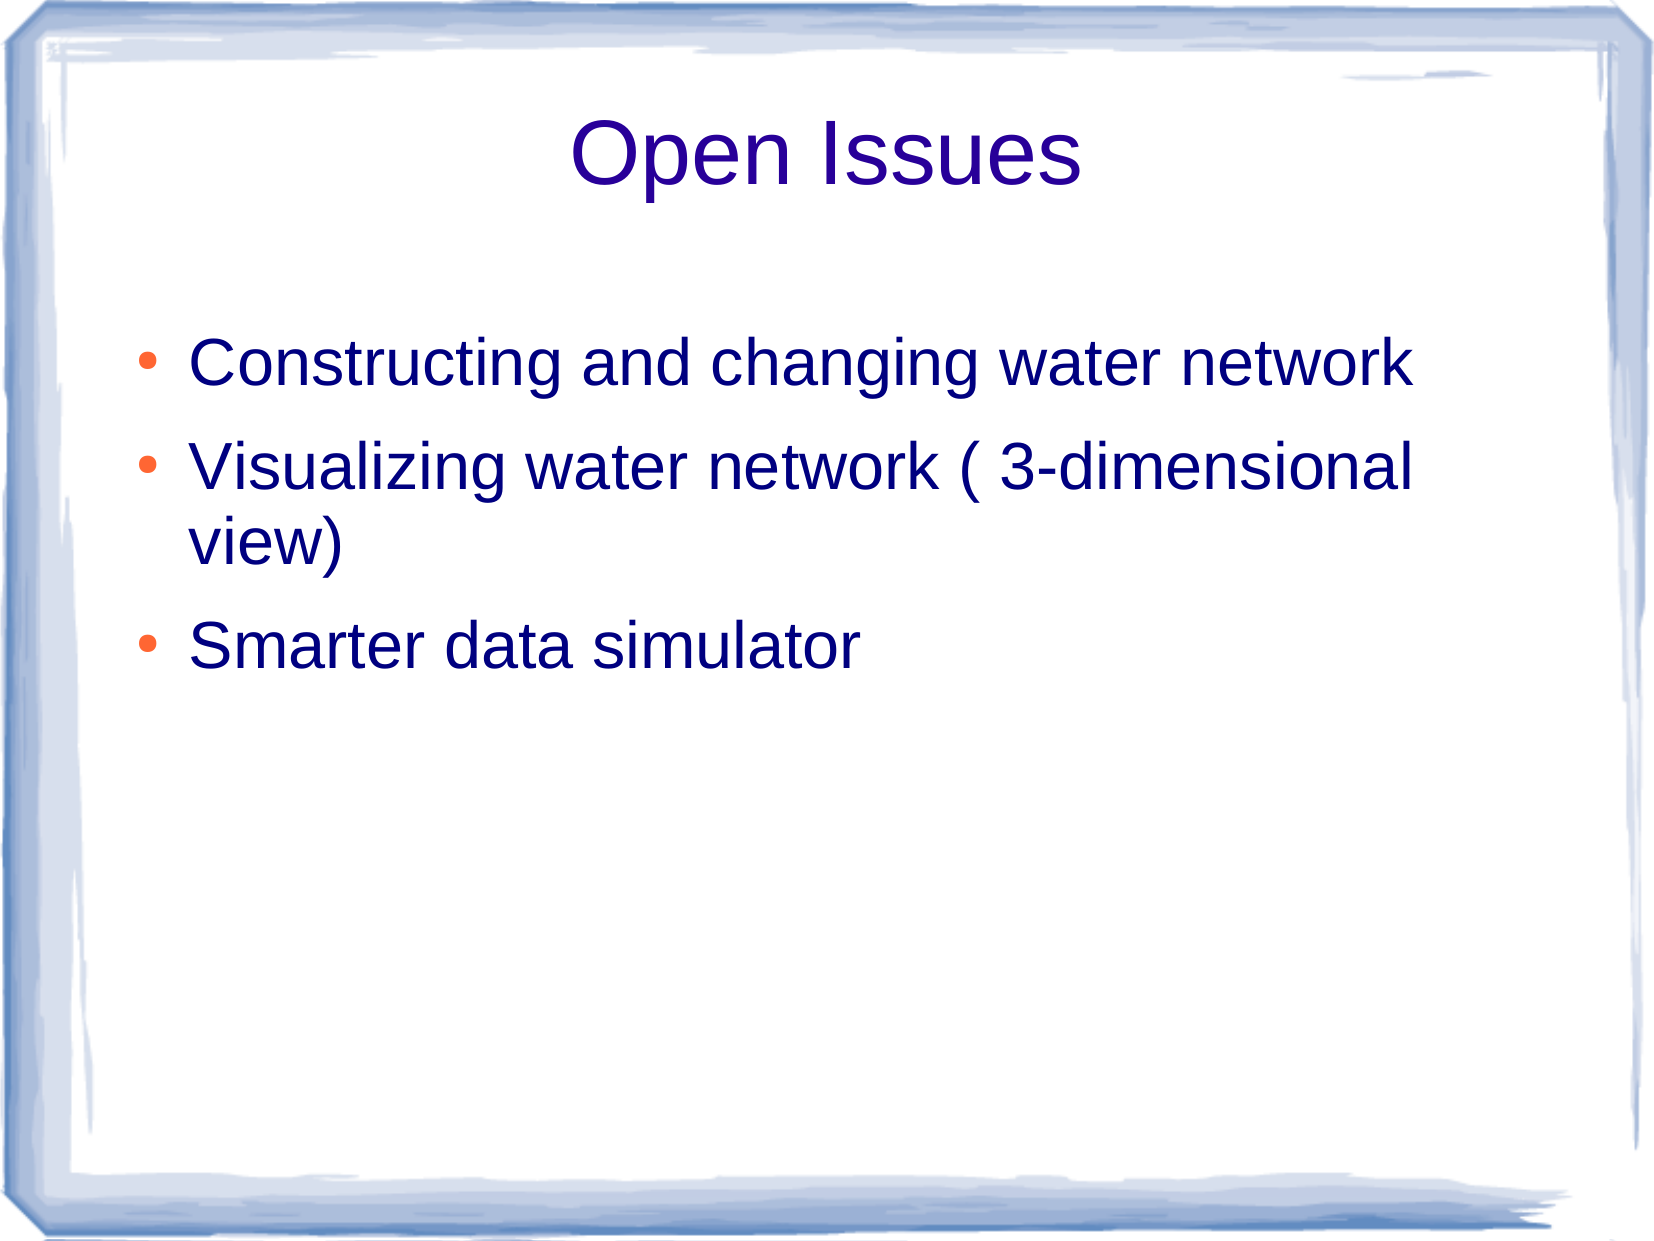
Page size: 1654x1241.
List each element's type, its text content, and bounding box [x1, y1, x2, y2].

list Constructing and changing water network Visualizing water network ( 3-dimensional view) Smarter data simulator [118, 324, 1571, 1045]
title Open Issues [82, 49, 1571, 257]
picture [0, 0, 1654, 1241]
